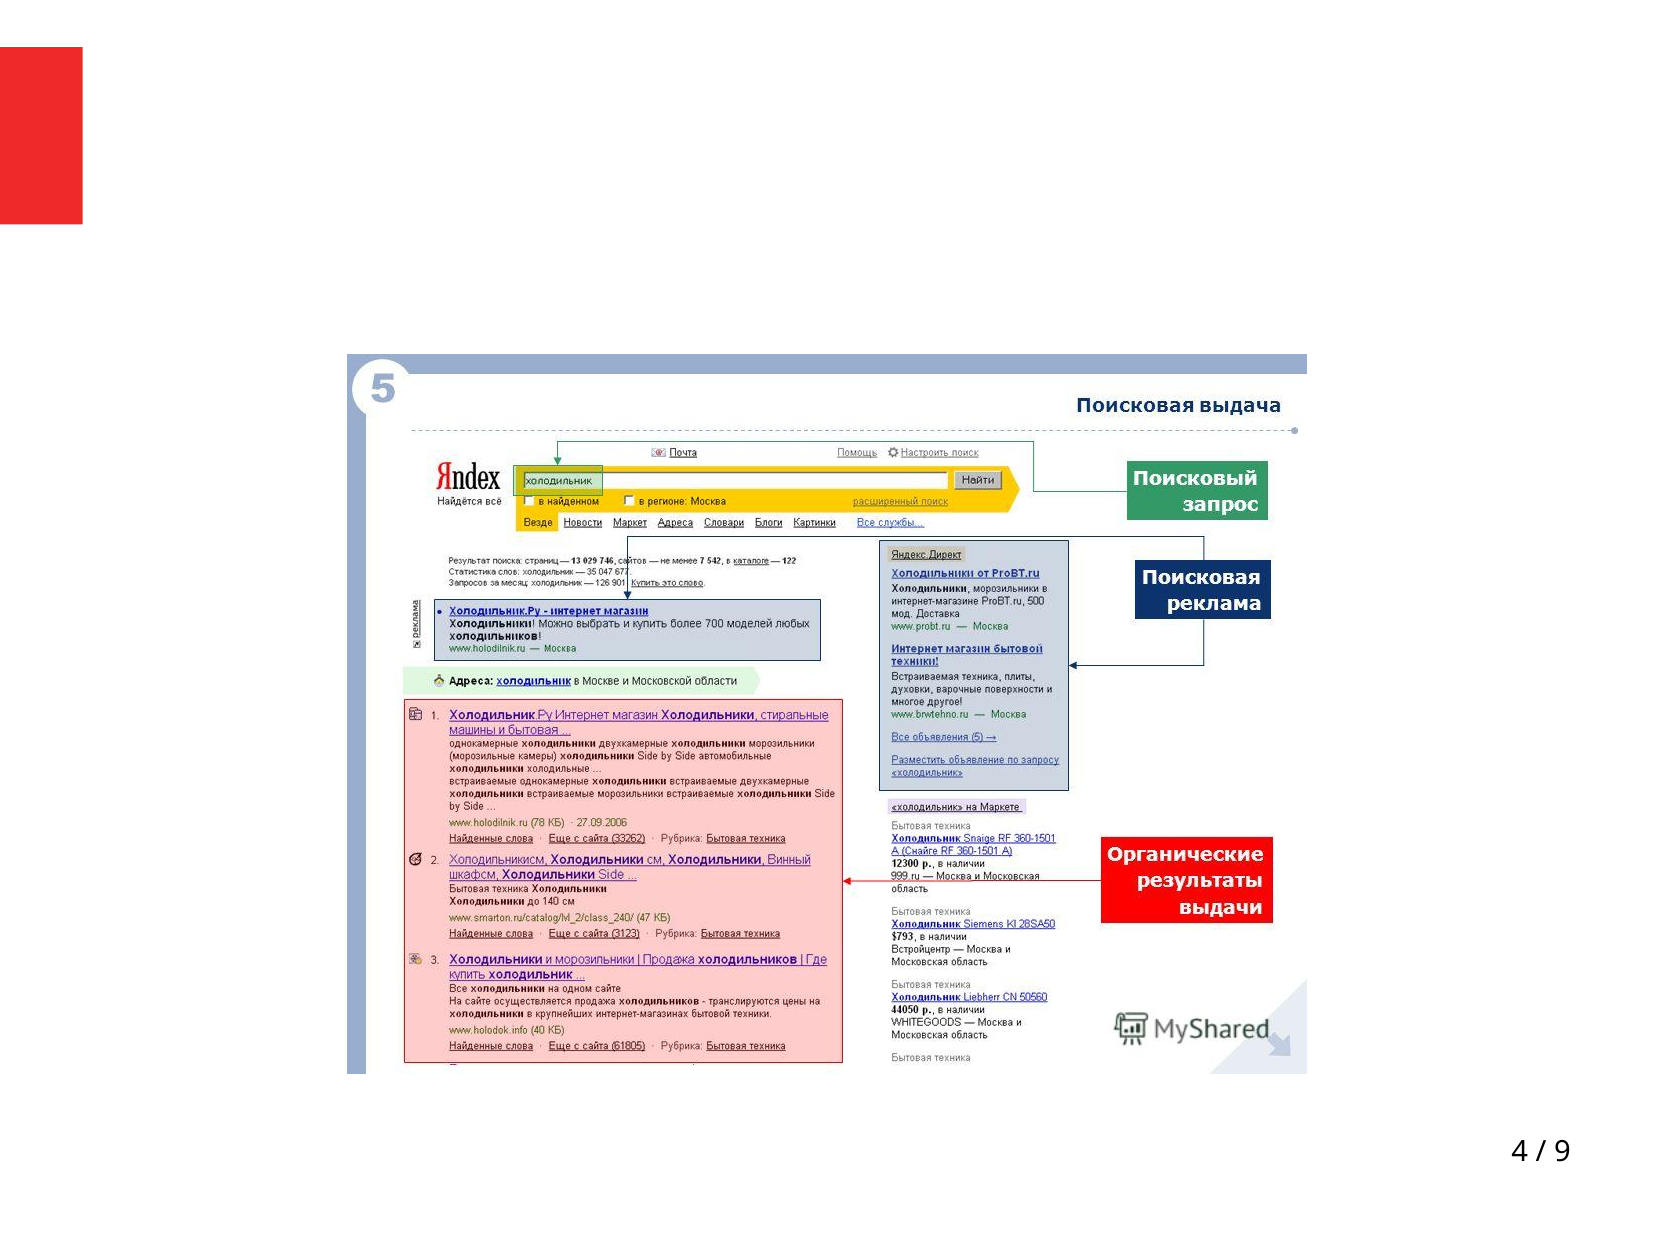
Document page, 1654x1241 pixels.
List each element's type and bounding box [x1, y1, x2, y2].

picture [347, 354, 1307, 1074]
